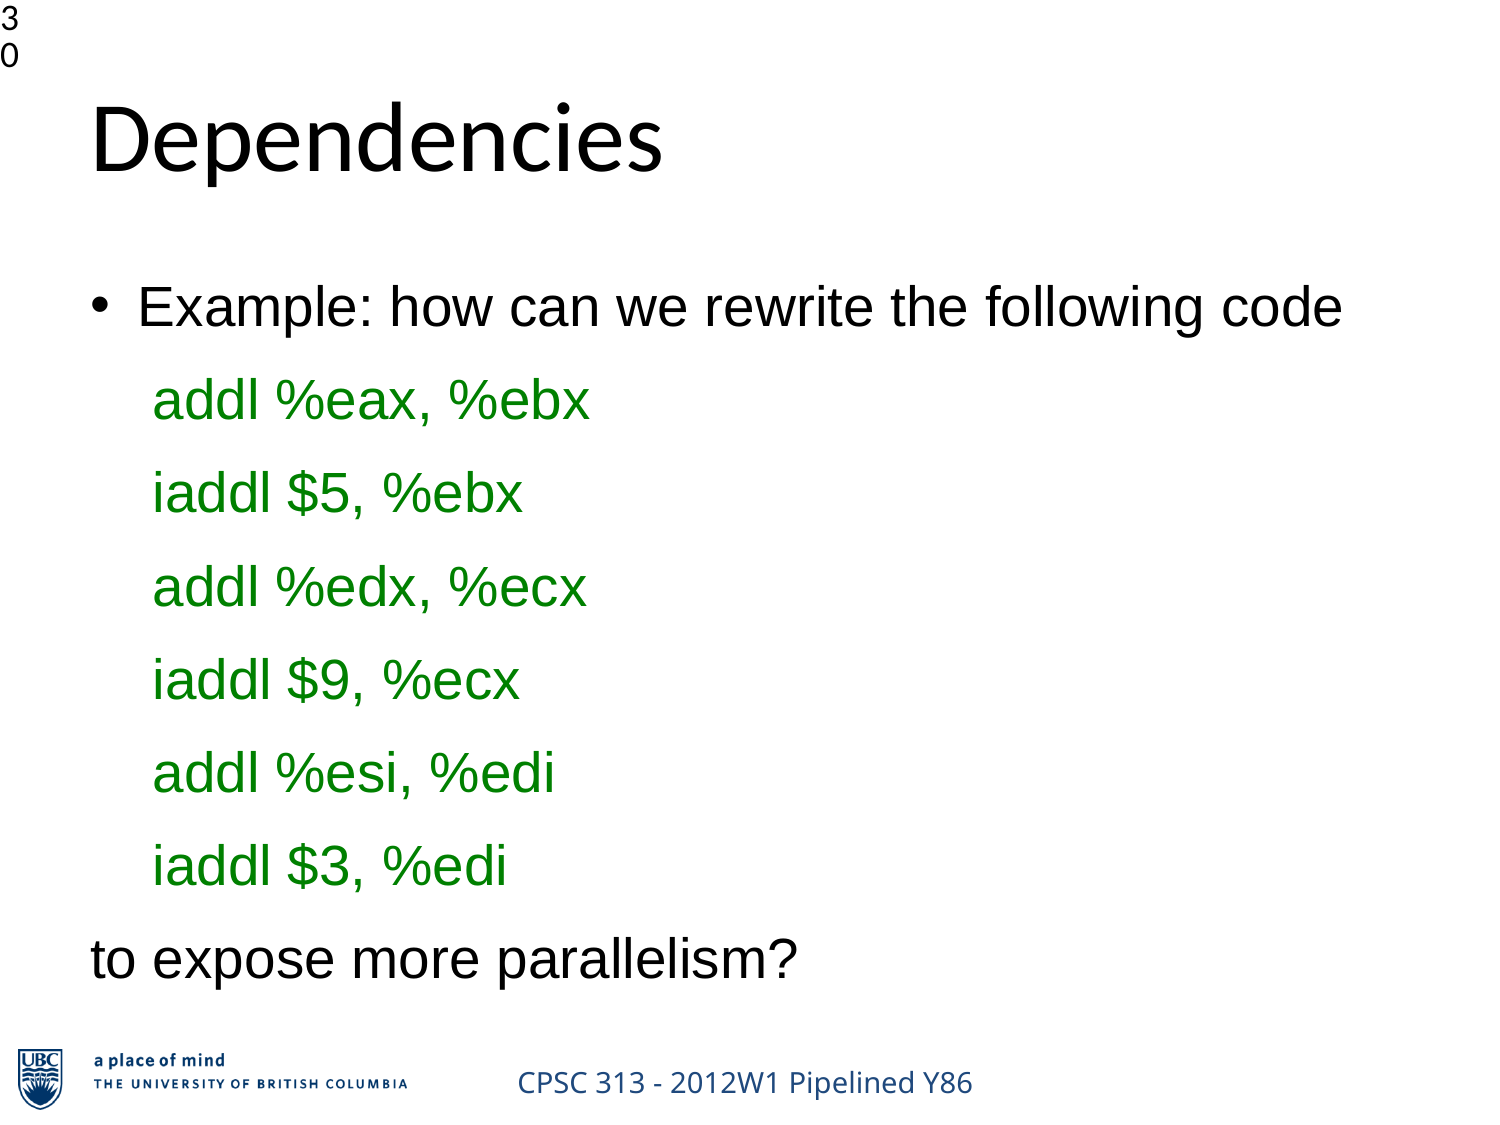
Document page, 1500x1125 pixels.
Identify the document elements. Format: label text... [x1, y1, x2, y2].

picture [18, 1049, 407, 1110]
list Example: how can we rewrite the following code addl %eax, %ebx iaddl $5, %ebx addl %edx, %ecx iaddl $9, %ecx addl %esi, %edi iaddl $3, %edi to expose more parallelism? [75, 262, 1425, 1005]
title Dependencies [75, 45, 1425, 233]
